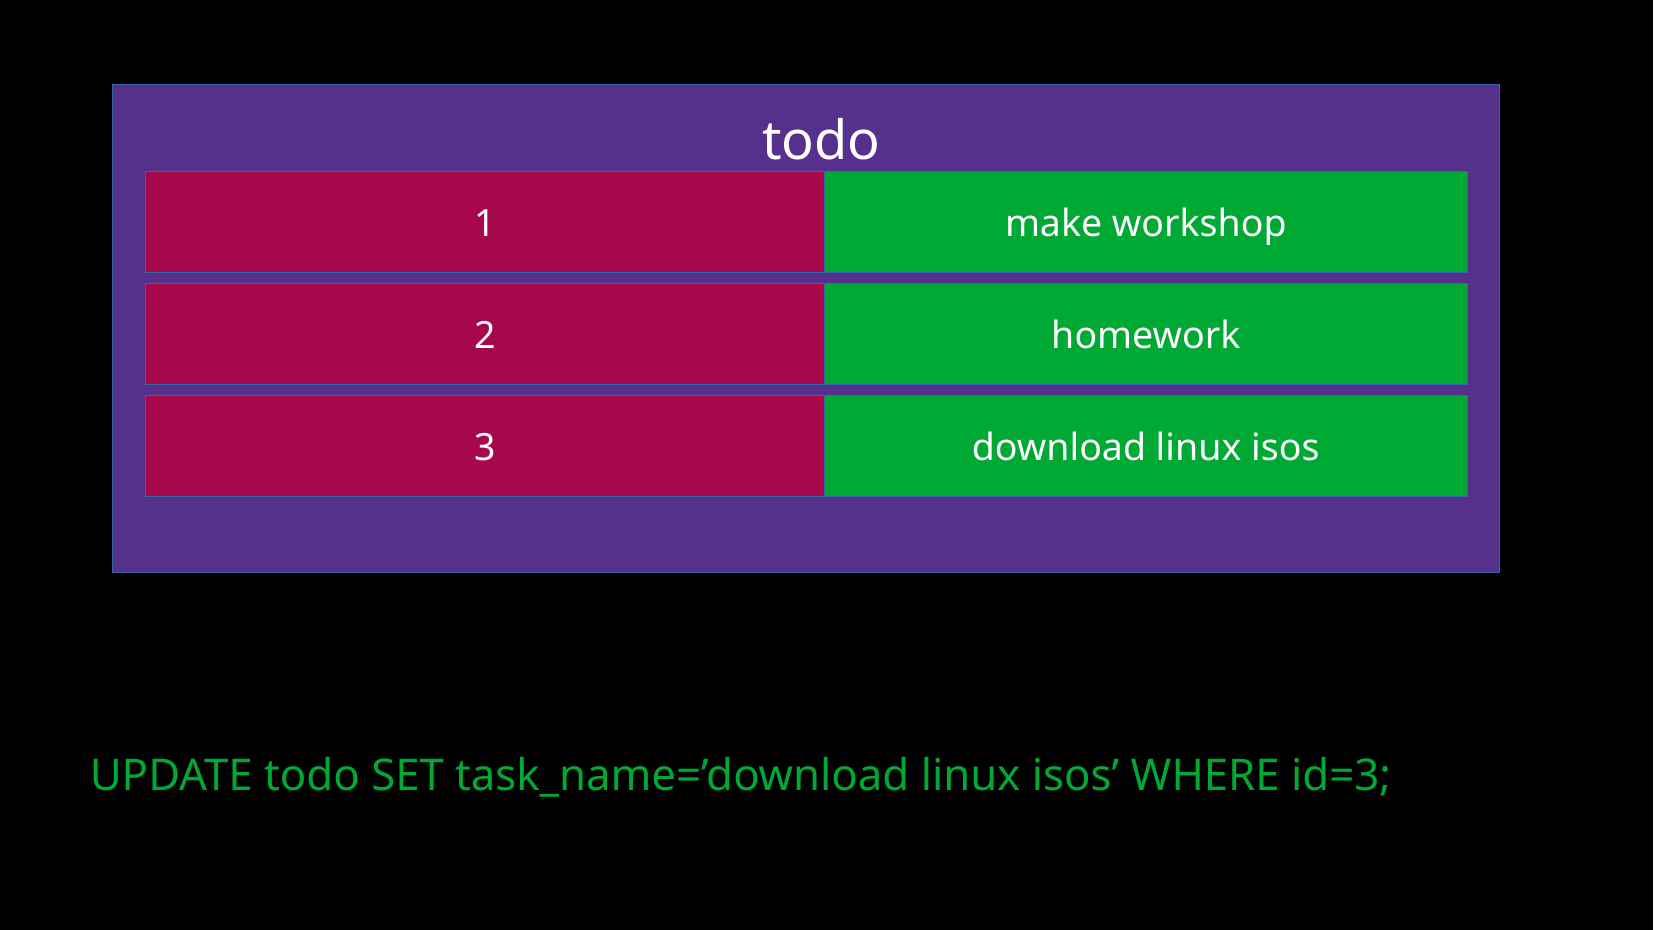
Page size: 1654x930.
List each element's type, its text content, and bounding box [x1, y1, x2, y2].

text_box UPDATE todo SET task_name=’download linux isos’ WHERE id=3; [75, 736, 1576, 925]
text_box make workshop [824, 171, 1468, 273]
text_box homework [824, 283, 1468, 385]
text_box todo [747, 94, 934, 171]
text_box 2 [145, 283, 824, 385]
text_box 3 [145, 395, 824, 497]
text_box [112, 84, 1500, 573]
text_box download linux isos [824, 395, 1468, 497]
text_box 1 [145, 171, 824, 273]
